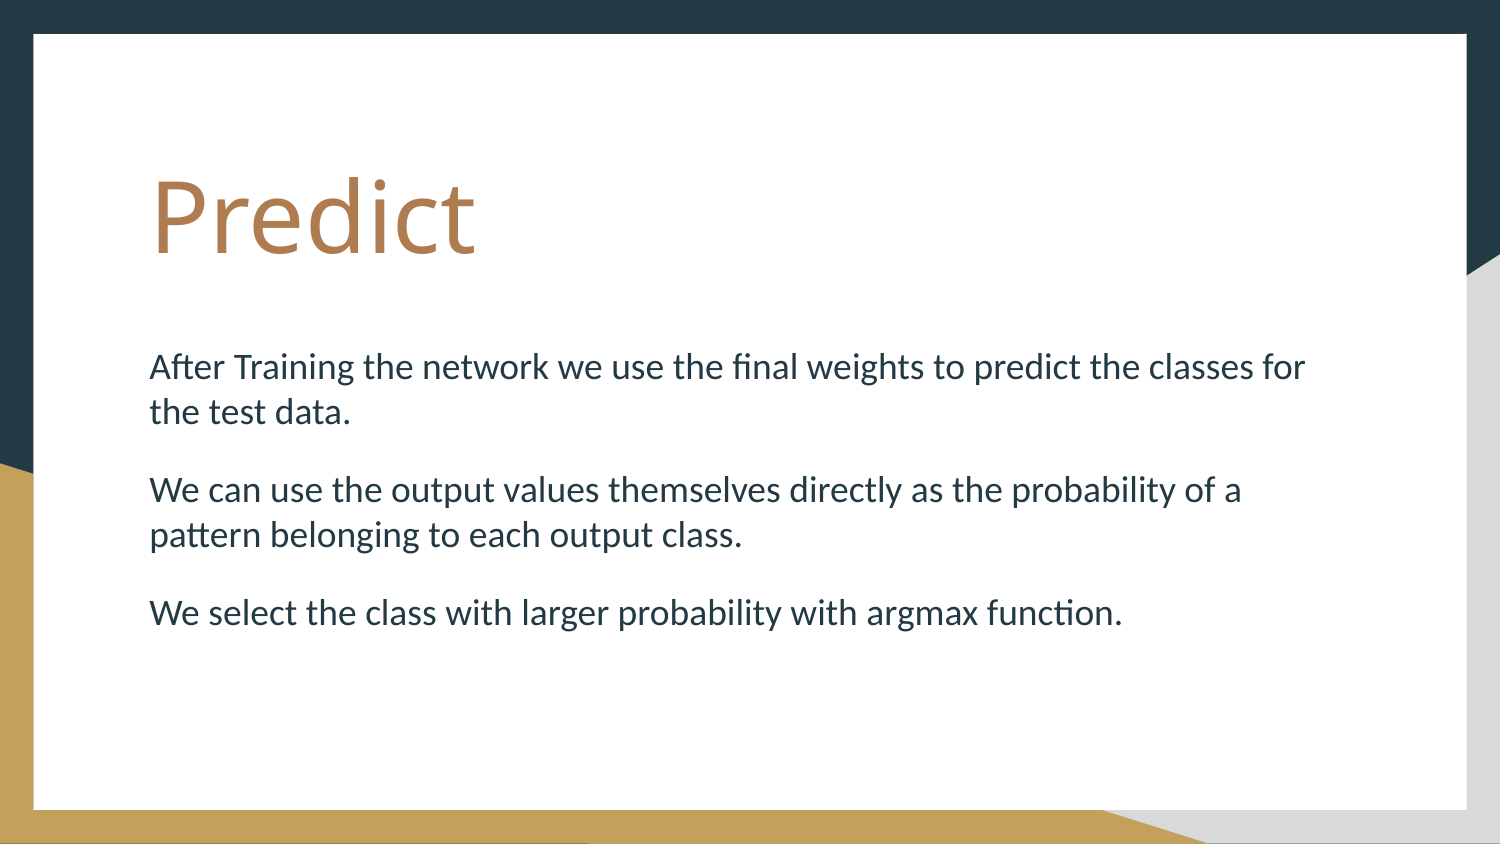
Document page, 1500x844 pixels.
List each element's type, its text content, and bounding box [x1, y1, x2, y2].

list After Training the network we use the final weights to predict the classes for the test data. We can use the output values themselves directly as the probability of a pattern belonging to each output class. We select the class with larger probability with argmax function. [134, 326, 1366, 729]
title Predict [134, 138, 1366, 296]
